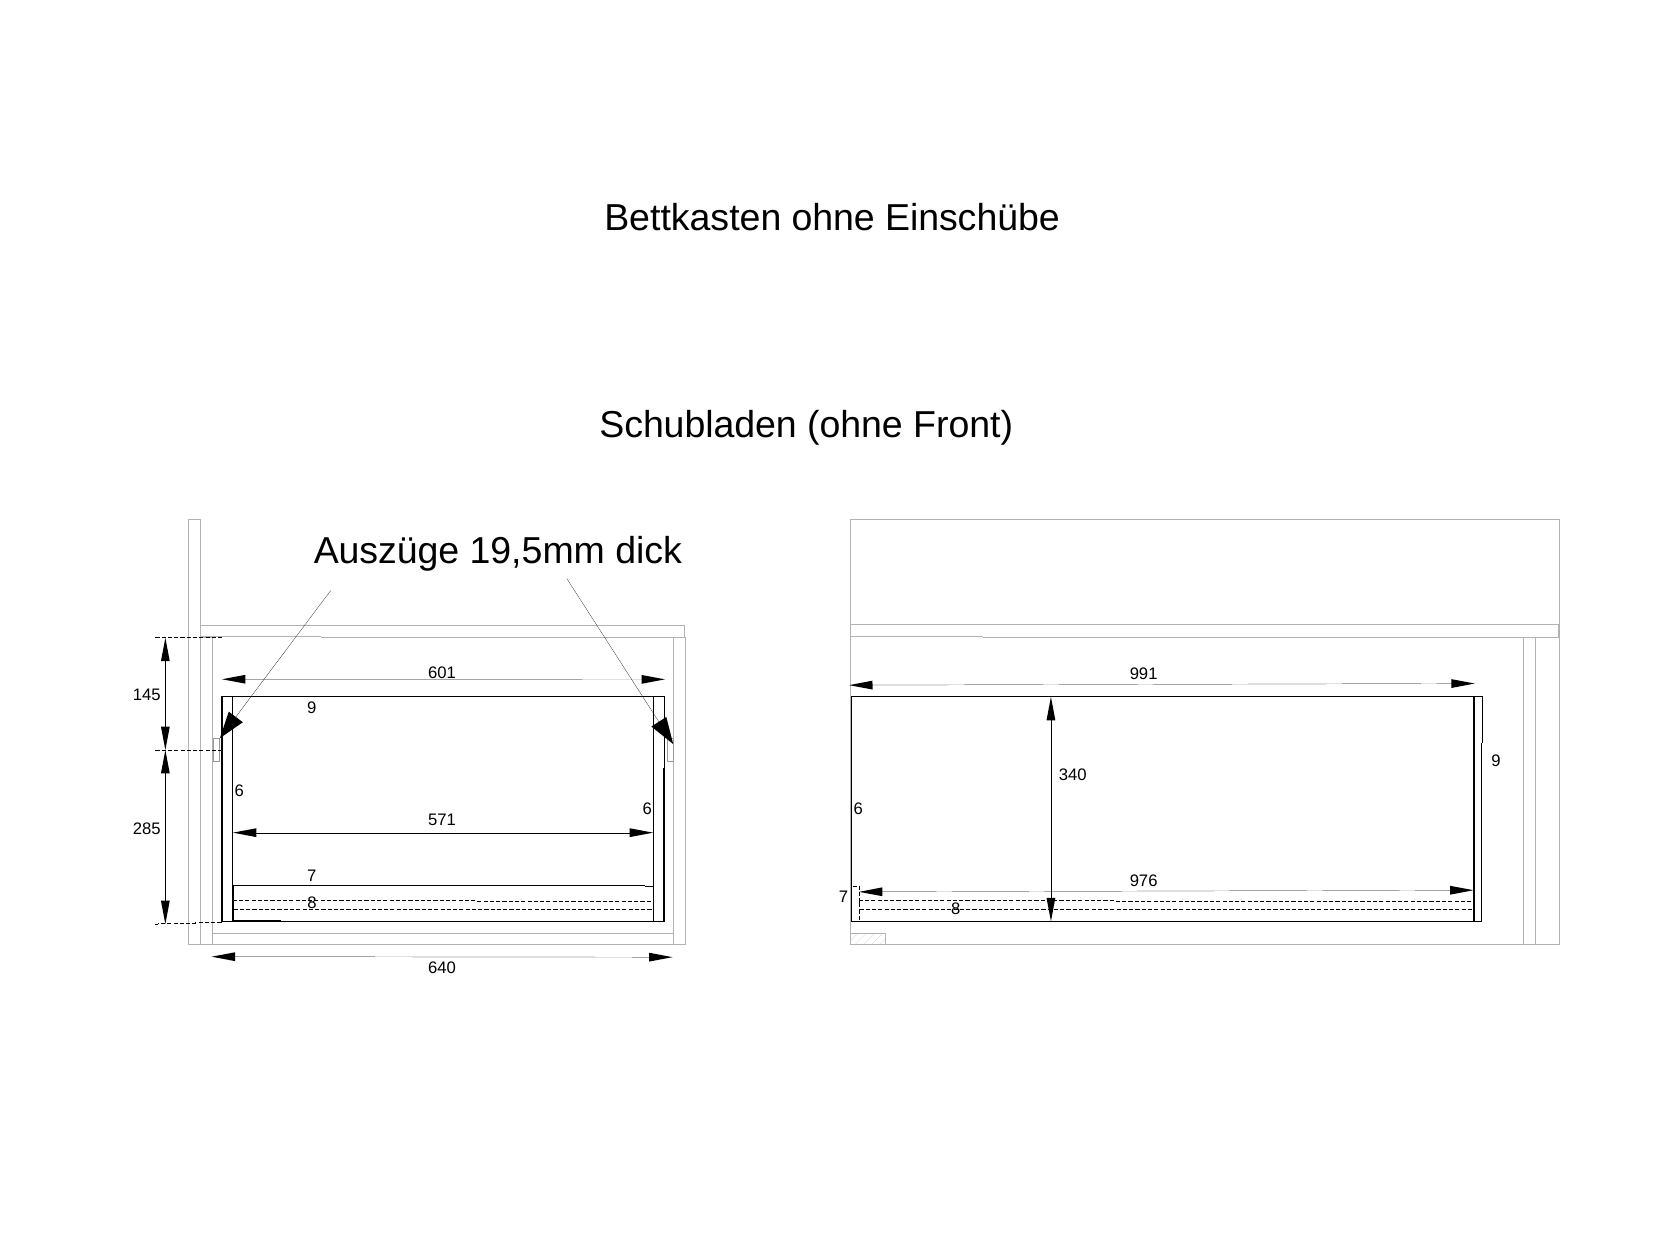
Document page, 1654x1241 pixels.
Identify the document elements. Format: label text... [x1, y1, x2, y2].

text_box Bettkasten ohne Einschübe [589, 188, 1075, 246]
text_box 6 [233, 773, 261, 808]
text_box 976 [1114, 863, 1173, 898]
text_box 6 [627, 791, 663, 826]
text_box 7 [823, 879, 863, 914]
text_box 991 [1114, 657, 1173, 692]
text_box Schubladen (ohne Front) [584, 395, 1029, 453]
text_box 285 [118, 812, 176, 847]
text_box 145 [118, 677, 176, 712]
text_box 9 [1476, 744, 1516, 778]
text_box 8 [936, 892, 976, 926]
text_box Auszüge 19,5mm dick [298, 521, 697, 579]
text_box [850, 933, 886, 945]
text_box 6 [223, 773, 232, 808]
text_box 340 [1044, 757, 1102, 792]
text_box 601 [413, 655, 471, 690]
text_box 640 [413, 950, 471, 985]
text_box 571 [413, 803, 471, 838]
text_box 9 [292, 690, 332, 725]
text_box 6 [838, 791, 878, 826]
text_box 7 [292, 858, 332, 886]
text_box 8 [292, 886, 332, 920]
